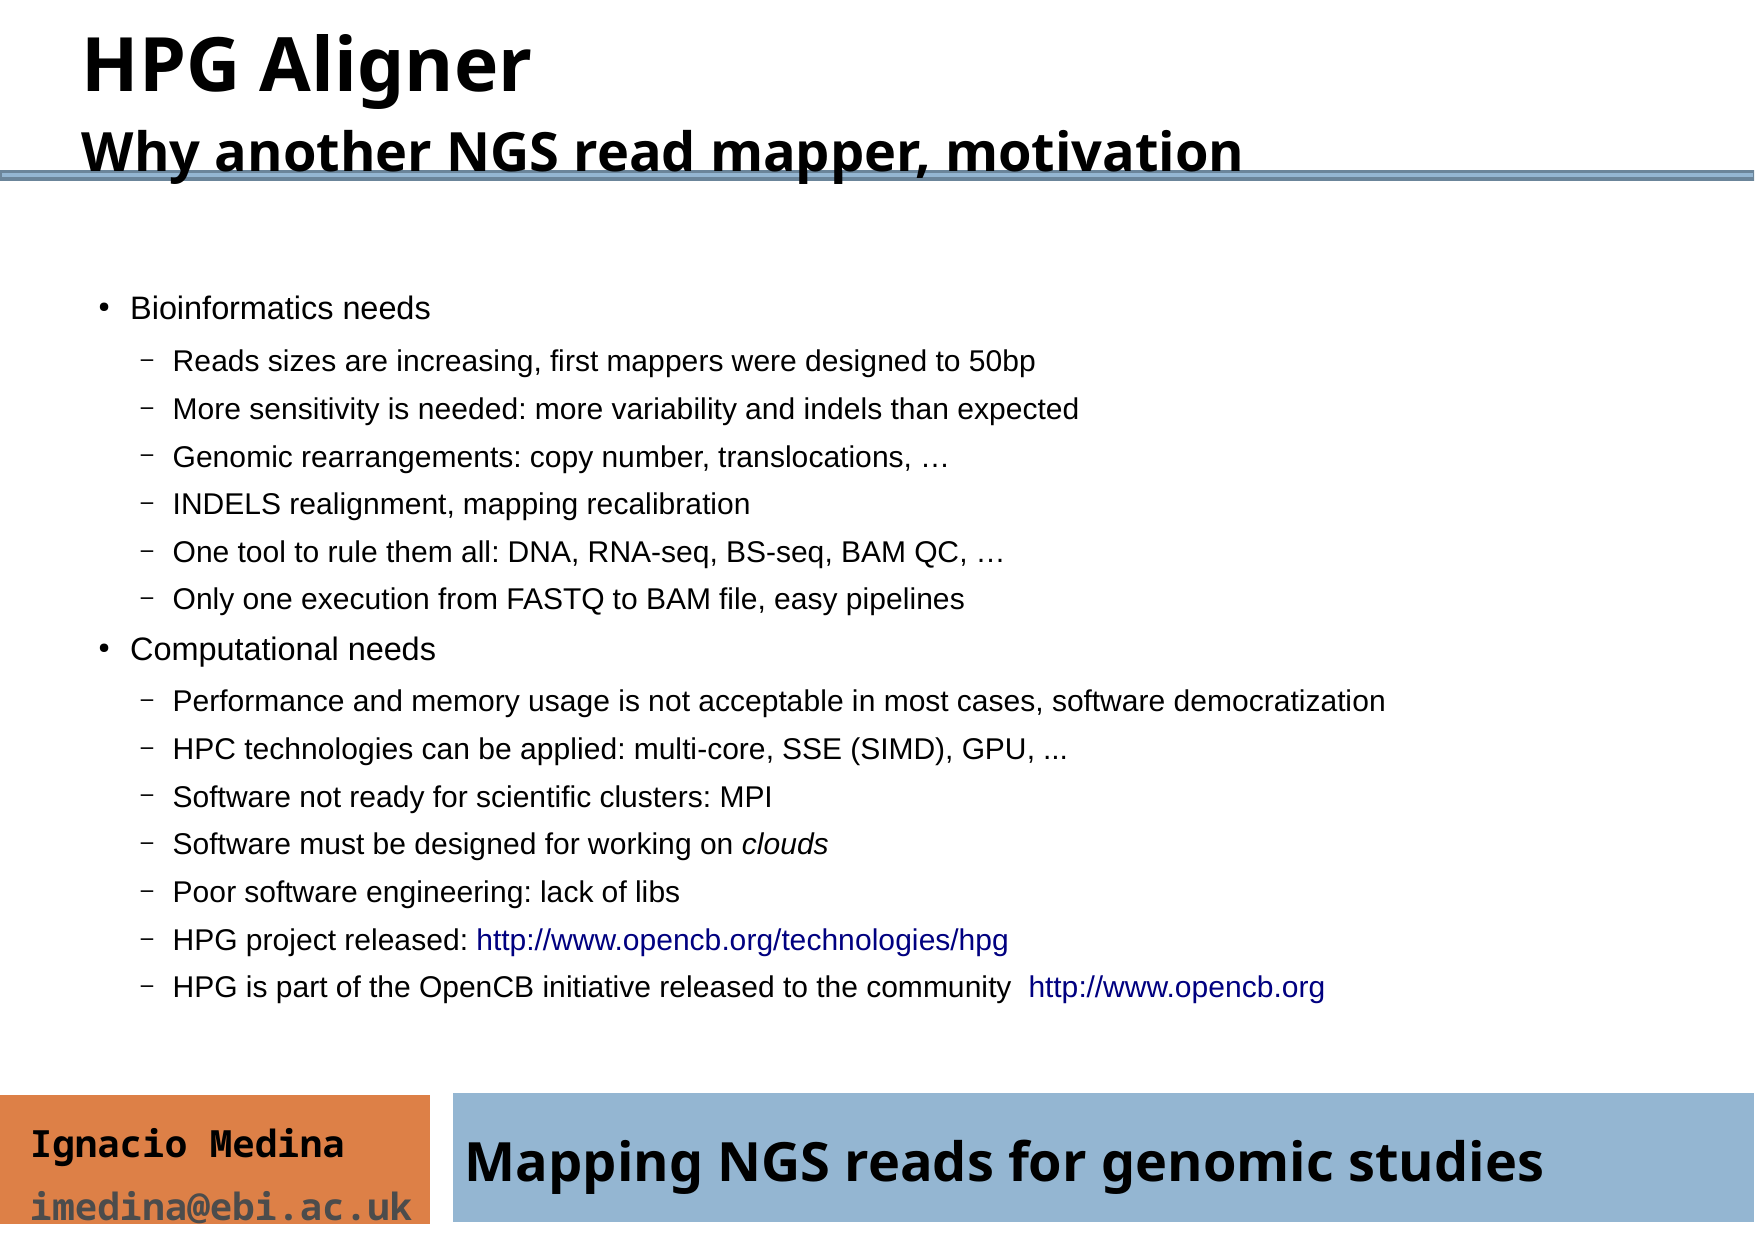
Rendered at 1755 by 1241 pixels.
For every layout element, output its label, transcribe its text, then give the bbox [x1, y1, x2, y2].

text_box [807, 171, 834, 179]
text_box [842, 171, 1754, 179]
text_box Ignacio Medina imedina@ebi.ac.uk [15, 1110, 436, 1224]
list Bioinformatics needs Reads sizes are increasing, first mappers were designed to 50bp More sensitivity is needed: more variability and indels than expected Genomic rearrangements: copy number, translocations, … INDELS realignment, mapping recalibration One tool to rule them all: DNA, RNA-seq, BS-seq, BAM QC, … Only one execution from FASTQ to BAM file, easy pipelines Computational needs Performance and memory usage is not acceptable in most cases, software democratization HPC technologies can be applied: multi-core, SSE (SIMD), GPU, ... Software not ready for scientific clusters: MPI Software must be designed for working on clouds Poor software engineering: lack of libs HPG project released: http://www.opencb.org/technologies/hpg HPG is part of the OpenCB initiative released to the community http://www.opencb.org [87, 290, 1632, 1010]
text_box [185, 171, 799, 179]
text_box [0, 171, 181, 179]
text_box Mapping NGS reads for genomic studies [450, 1116, 1726, 1195]
text_box HPG Aligner Why another NGS read mapper, motivation [67, 3, 1688, 169]
